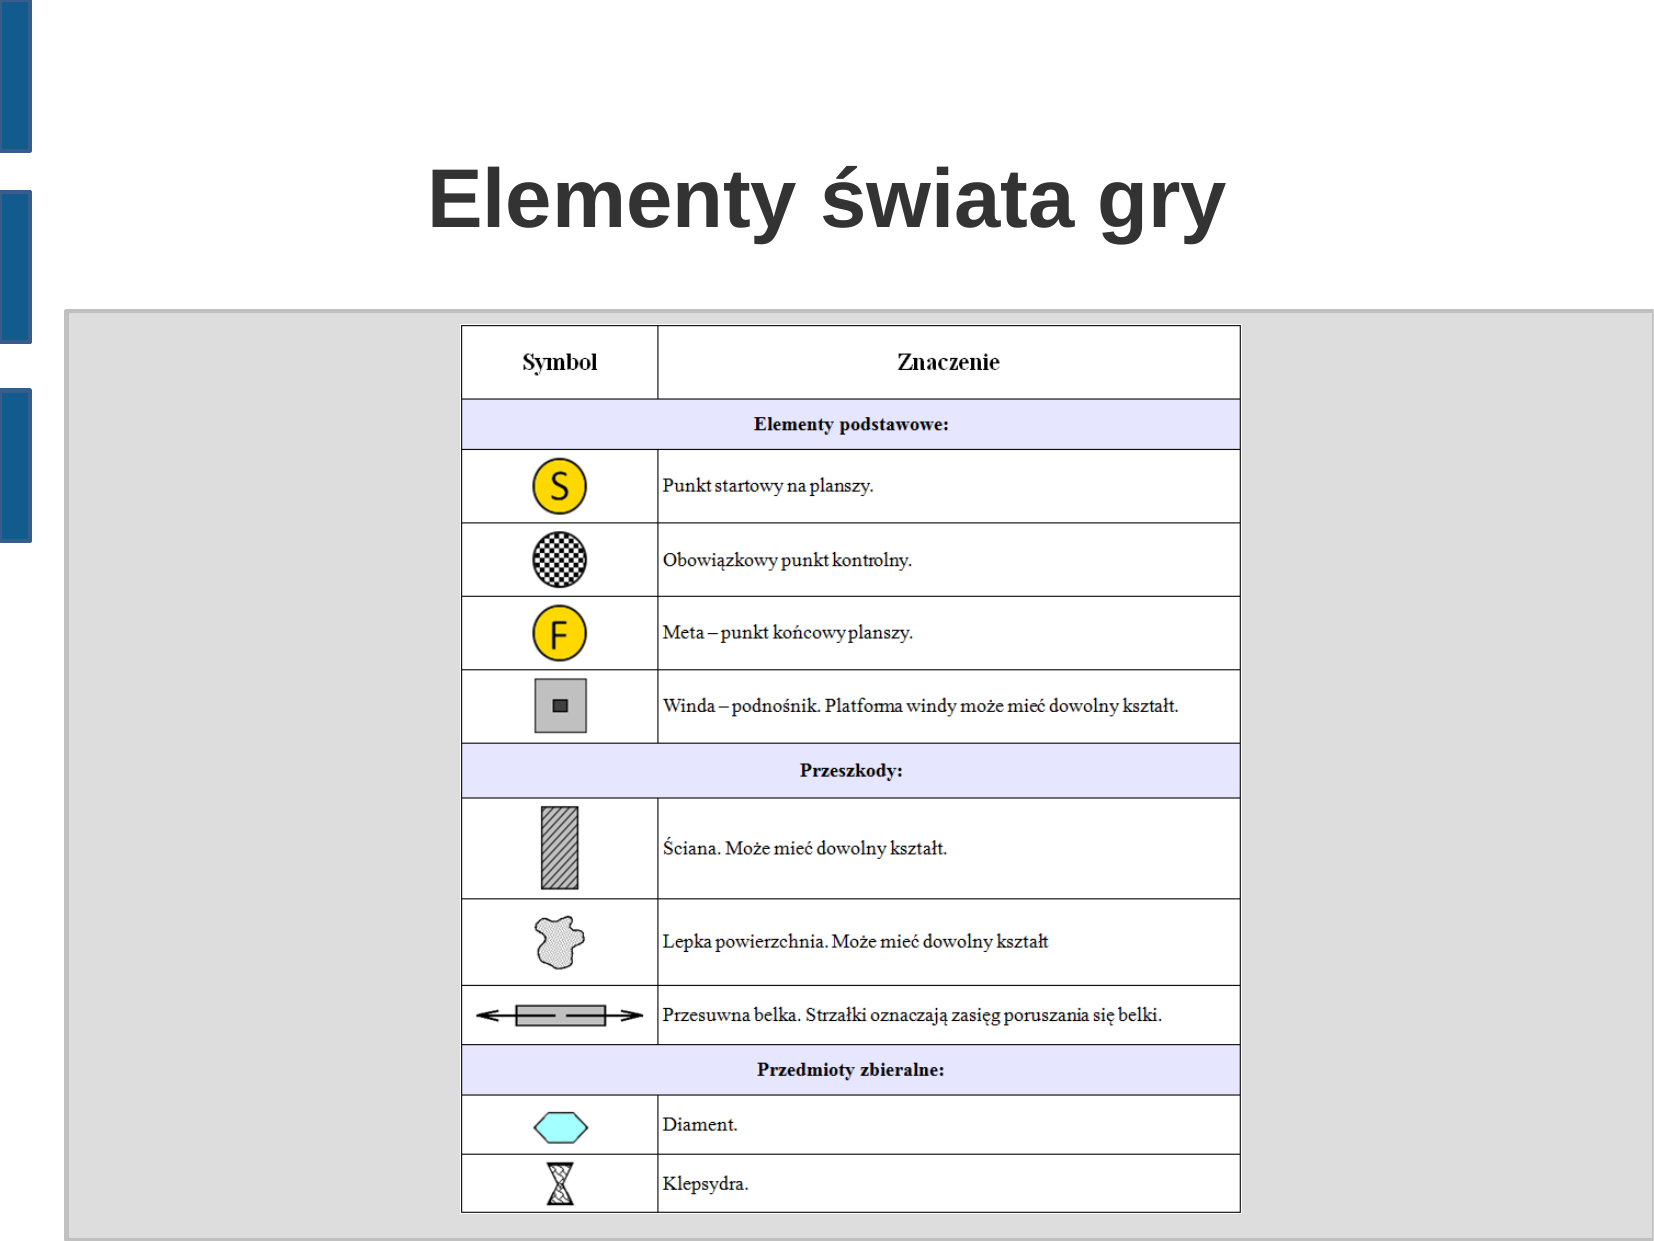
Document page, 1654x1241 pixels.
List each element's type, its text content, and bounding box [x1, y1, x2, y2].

title Elementy świata gry [121, 91, 1534, 299]
picture [460, 324, 1242, 1214]
